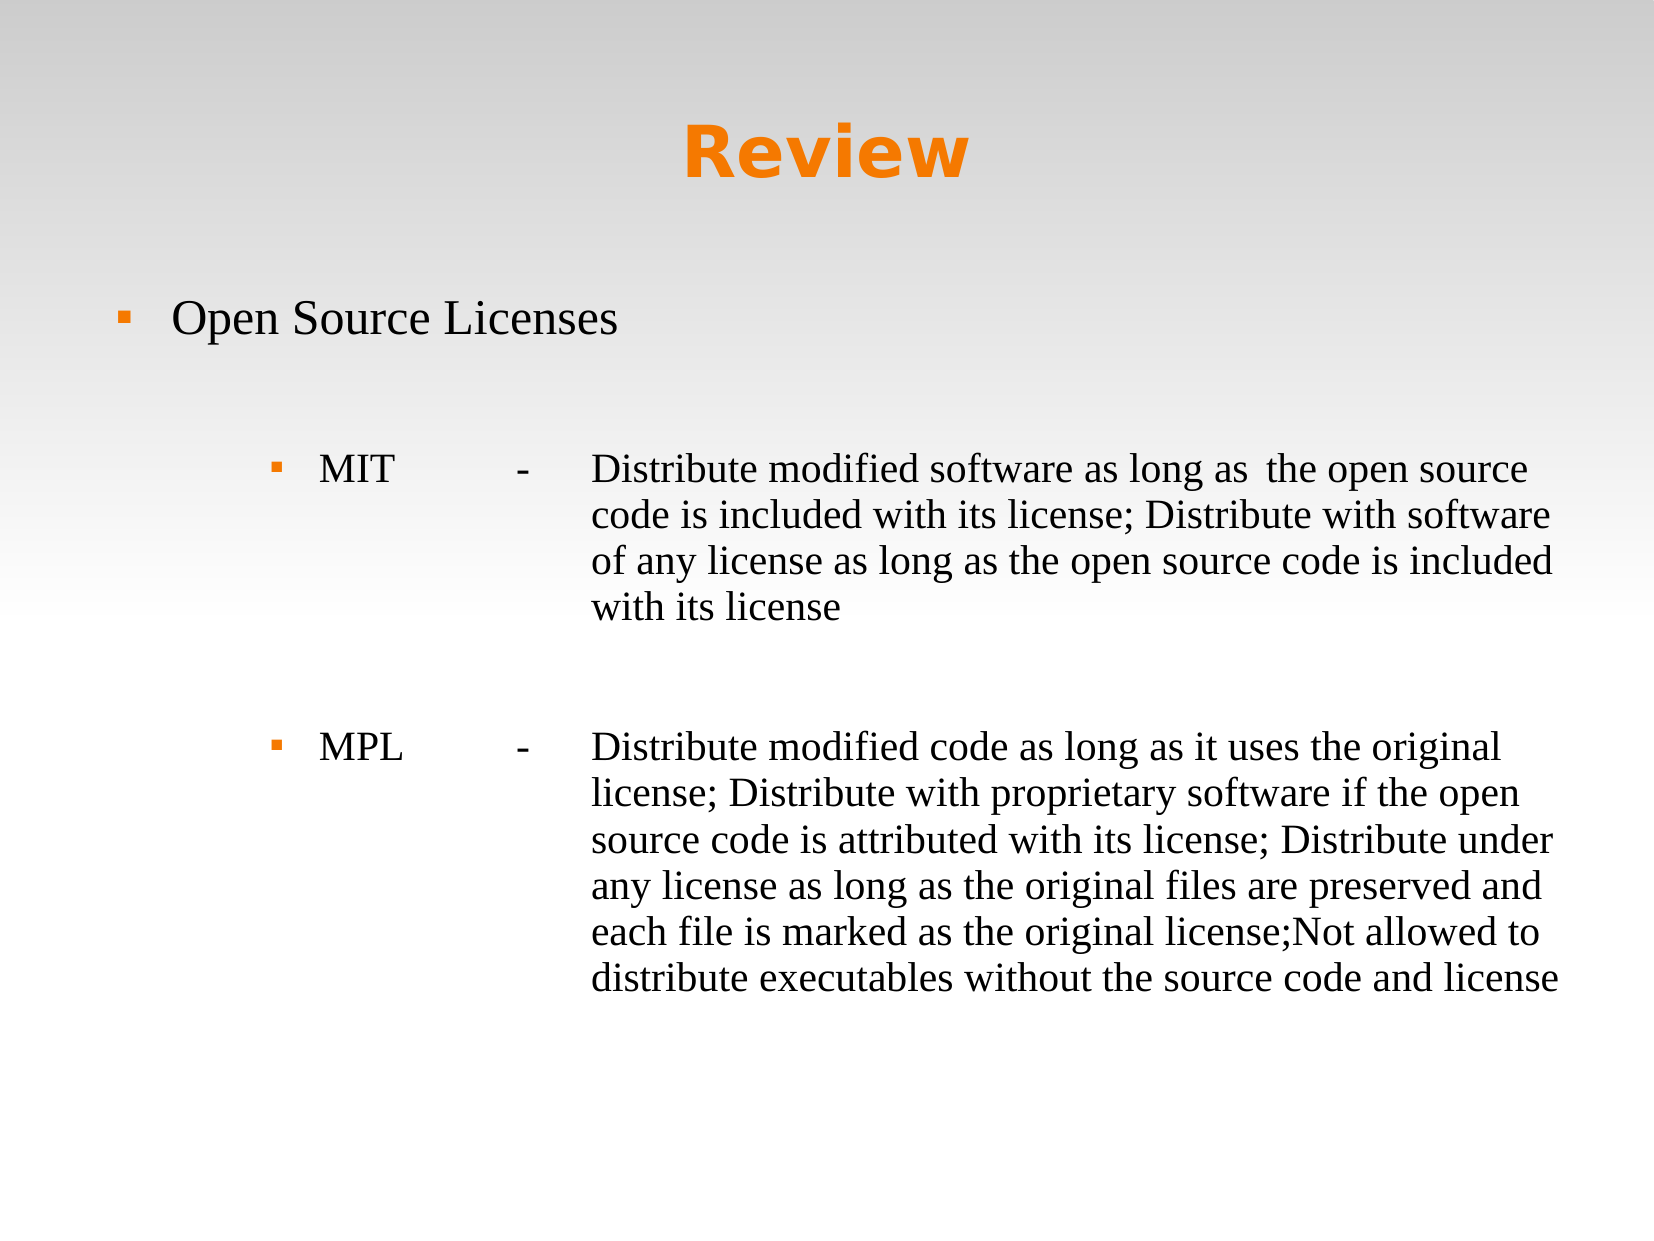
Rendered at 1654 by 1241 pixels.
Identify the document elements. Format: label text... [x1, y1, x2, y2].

list Open Source Licenses MIT - Distribute modified software as long as the open source code is included with its license; Distribute with software of any license as long as the open source code is included with its license MPL - Distribute modified code as long as it uses the original license; Distribute with proprietary software if the open source code is attributed with its license; Distribute under any license as long as the original files are preserved and each file is marked as the original license;Not allowed to distribute executables without the source code and license [82, 290, 1571, 1109]
title Review [82, 49, 1571, 257]
